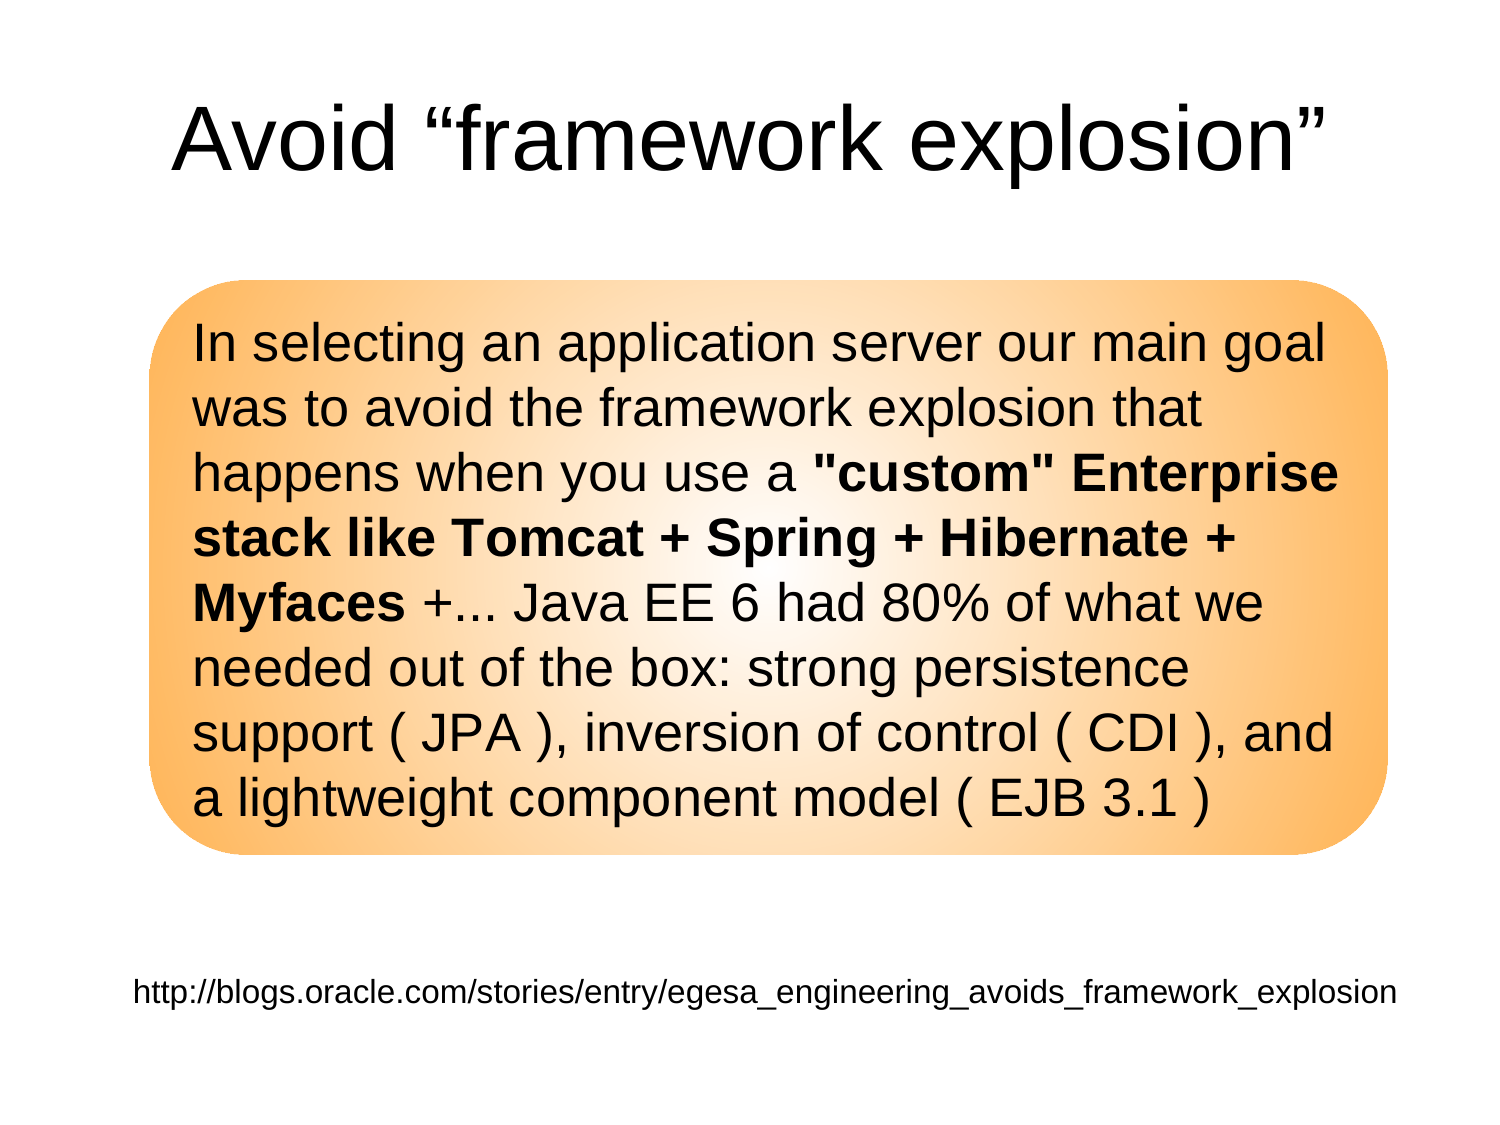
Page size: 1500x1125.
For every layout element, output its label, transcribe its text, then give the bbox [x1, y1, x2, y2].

title Avoid “framework explosion” [75, 44, 1425, 233]
text_box http://blogs.oracle.com/stories/entry/egesa_engineering_avoids_framework_explosion [118, 962, 1445, 1038]
text_box In selecting an application server our main goal was to avoid the framework explosion that happens when you use a "custom" Enterprise stack like Tomcat + Spring + Hibernate + Myfaces +... Java EE 6 had 80% of what we needed out of the box: strong persistence support ( JPA ), inversion of control ( CDI ), and a lightweight component model ( EJB 3.1 ) [149, 280, 1388, 855]
